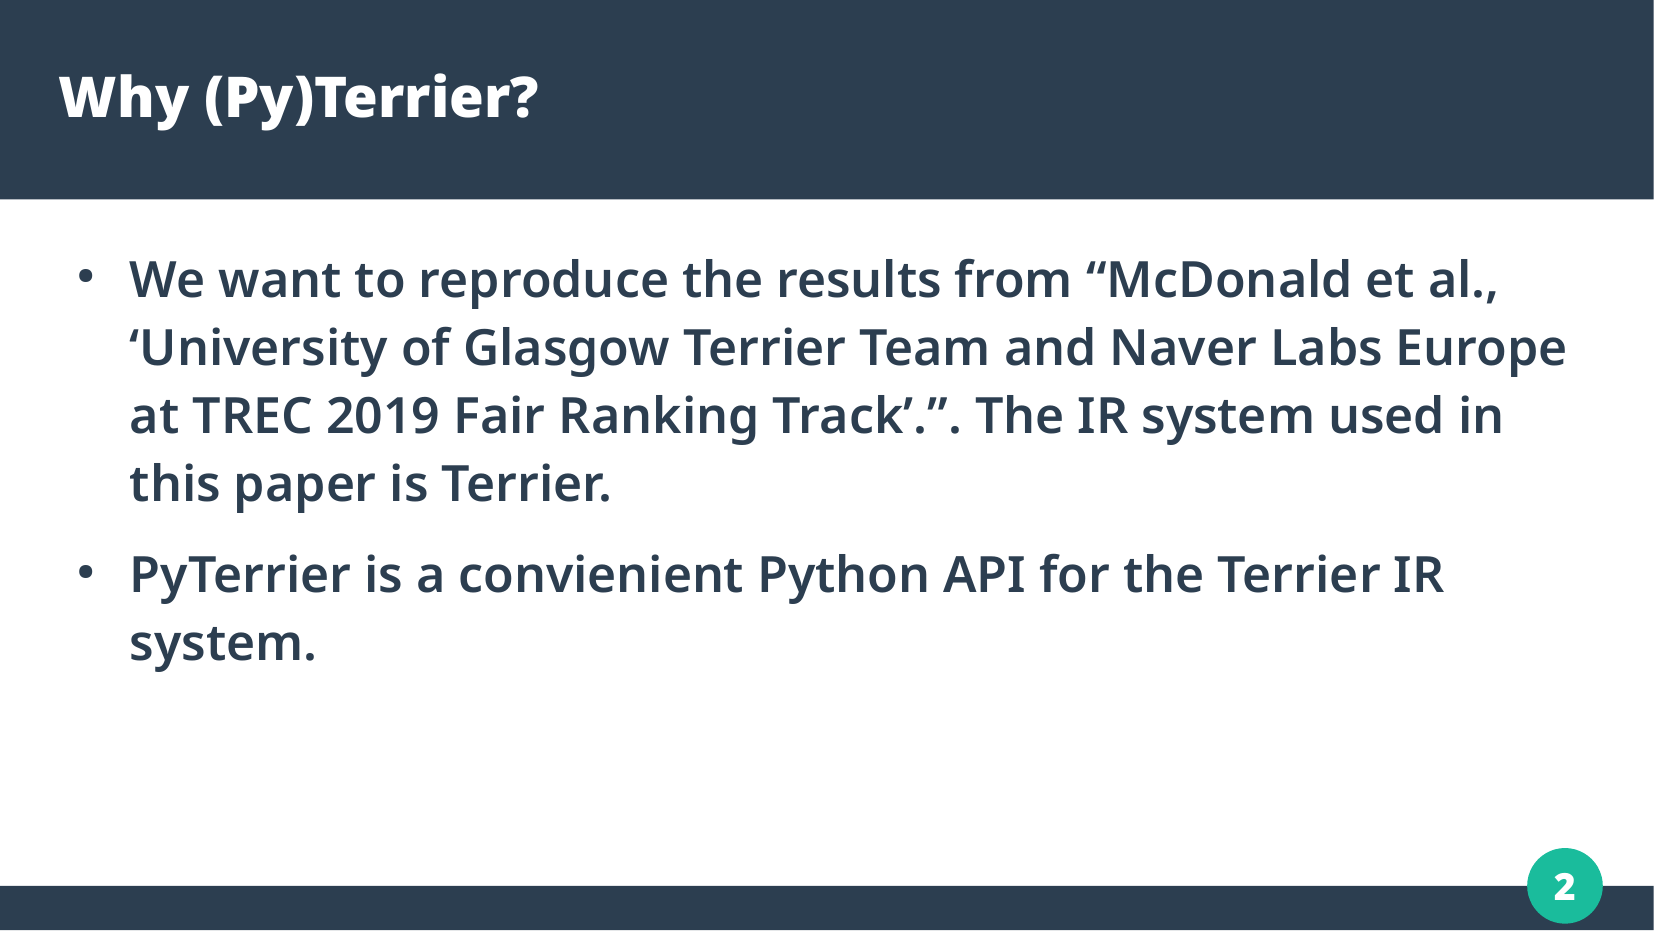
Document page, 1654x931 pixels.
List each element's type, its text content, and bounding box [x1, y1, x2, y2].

title Why (Py)Terrier? [59, 37, 1595, 155]
list We want to reproduce the results from “McDonald et al., ‘University of Glasgow Terrier Team and Naver Labs Europe at TREC 2019 Fair Ranking Track’.”. The IR system used in this paper is Terrier. PyTerrier is a convienient Python API for the Terrier IR system. [59, 243, 1595, 864]
